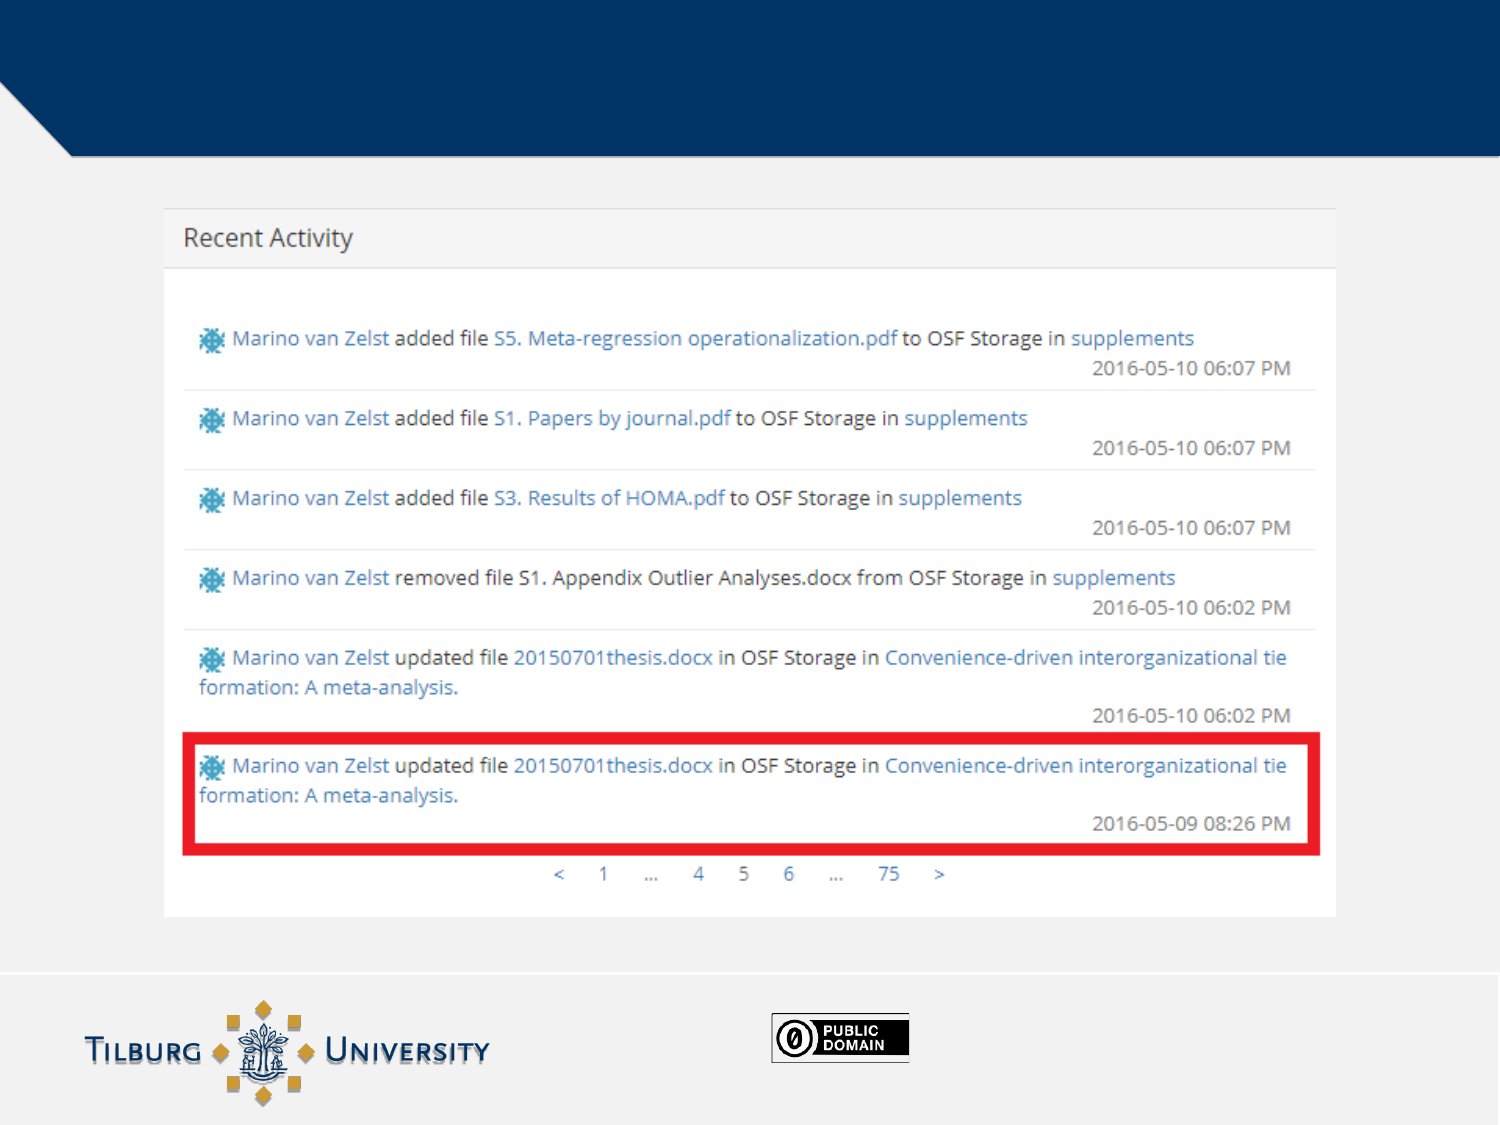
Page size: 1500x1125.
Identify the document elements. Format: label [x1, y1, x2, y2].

picture [164, 208, 1336, 917]
text_box [772, 1014, 909, 1062]
